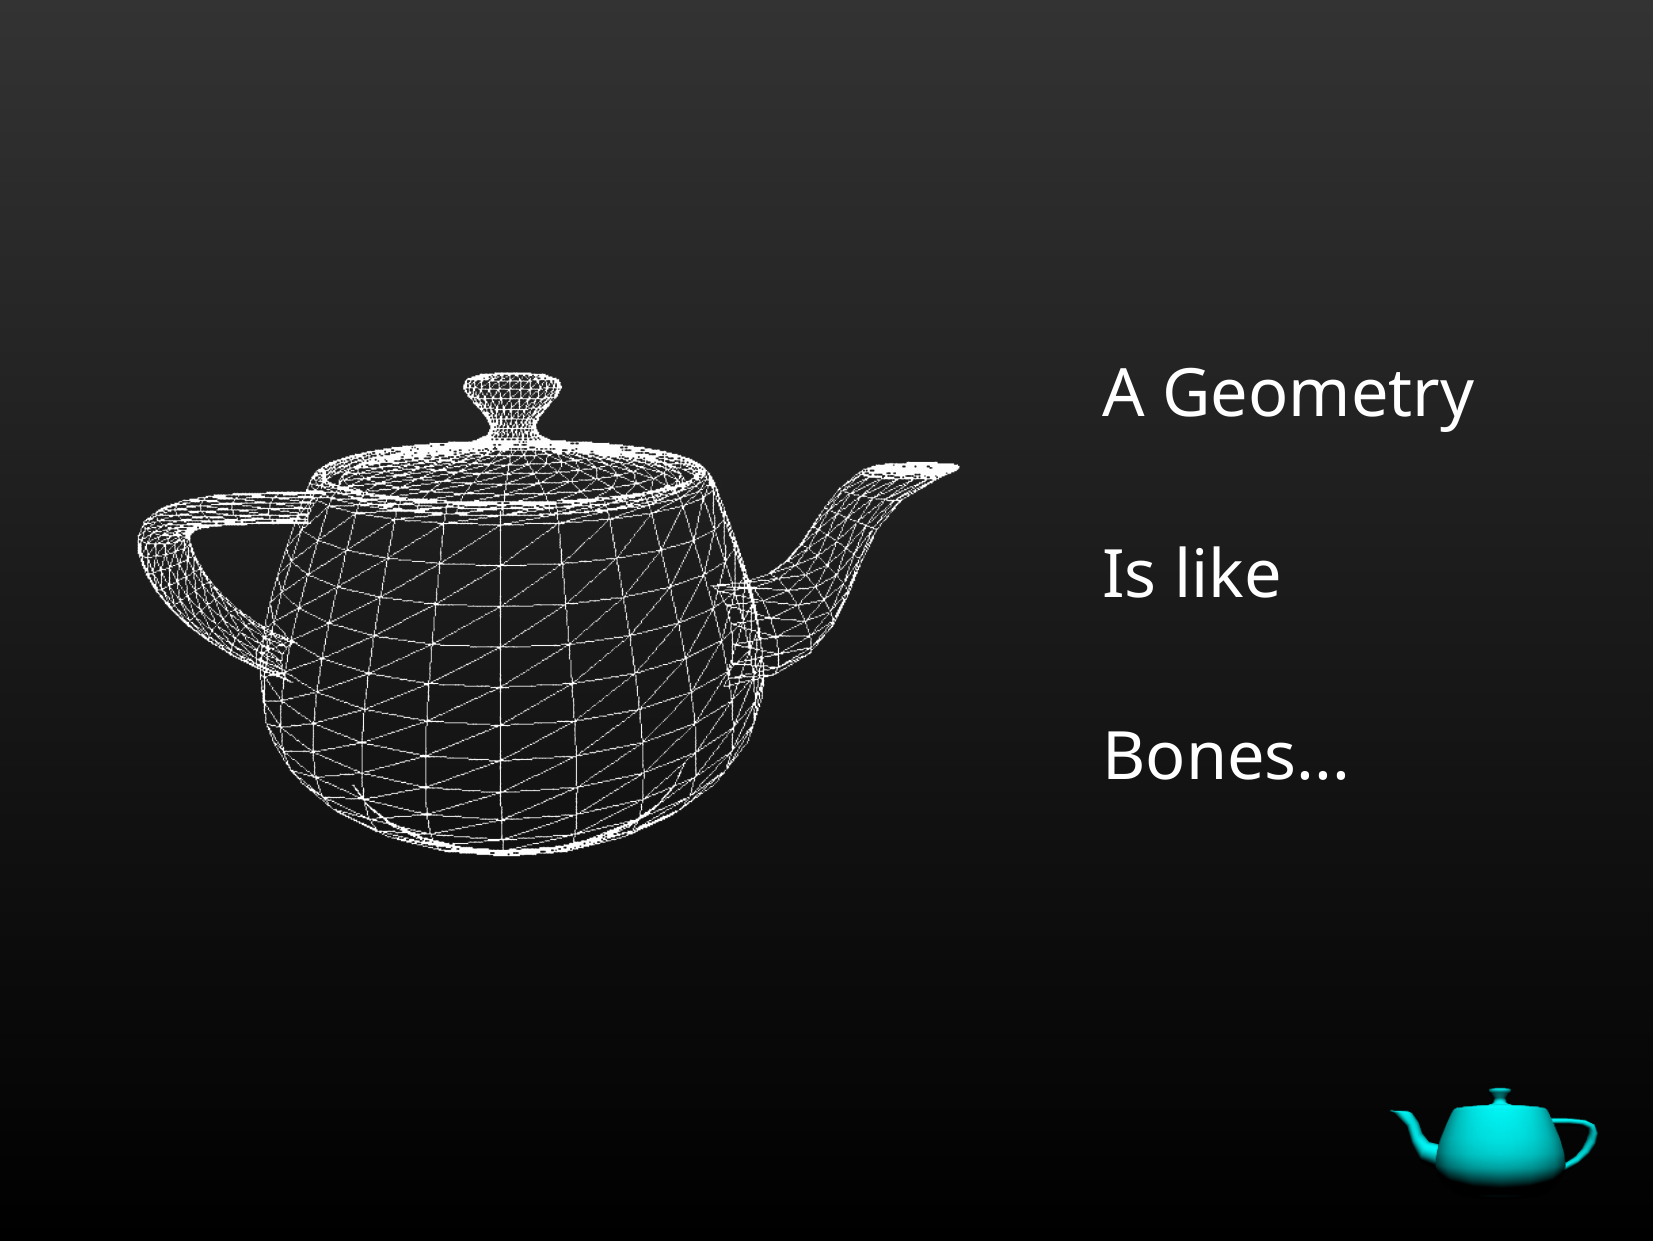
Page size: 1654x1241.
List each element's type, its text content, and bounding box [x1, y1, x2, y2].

picture [108, 249, 976, 901]
picture [1387, 1085, 1600, 1201]
text_box A Geometry Is like Bones... [1087, 337, 1473, 794]
